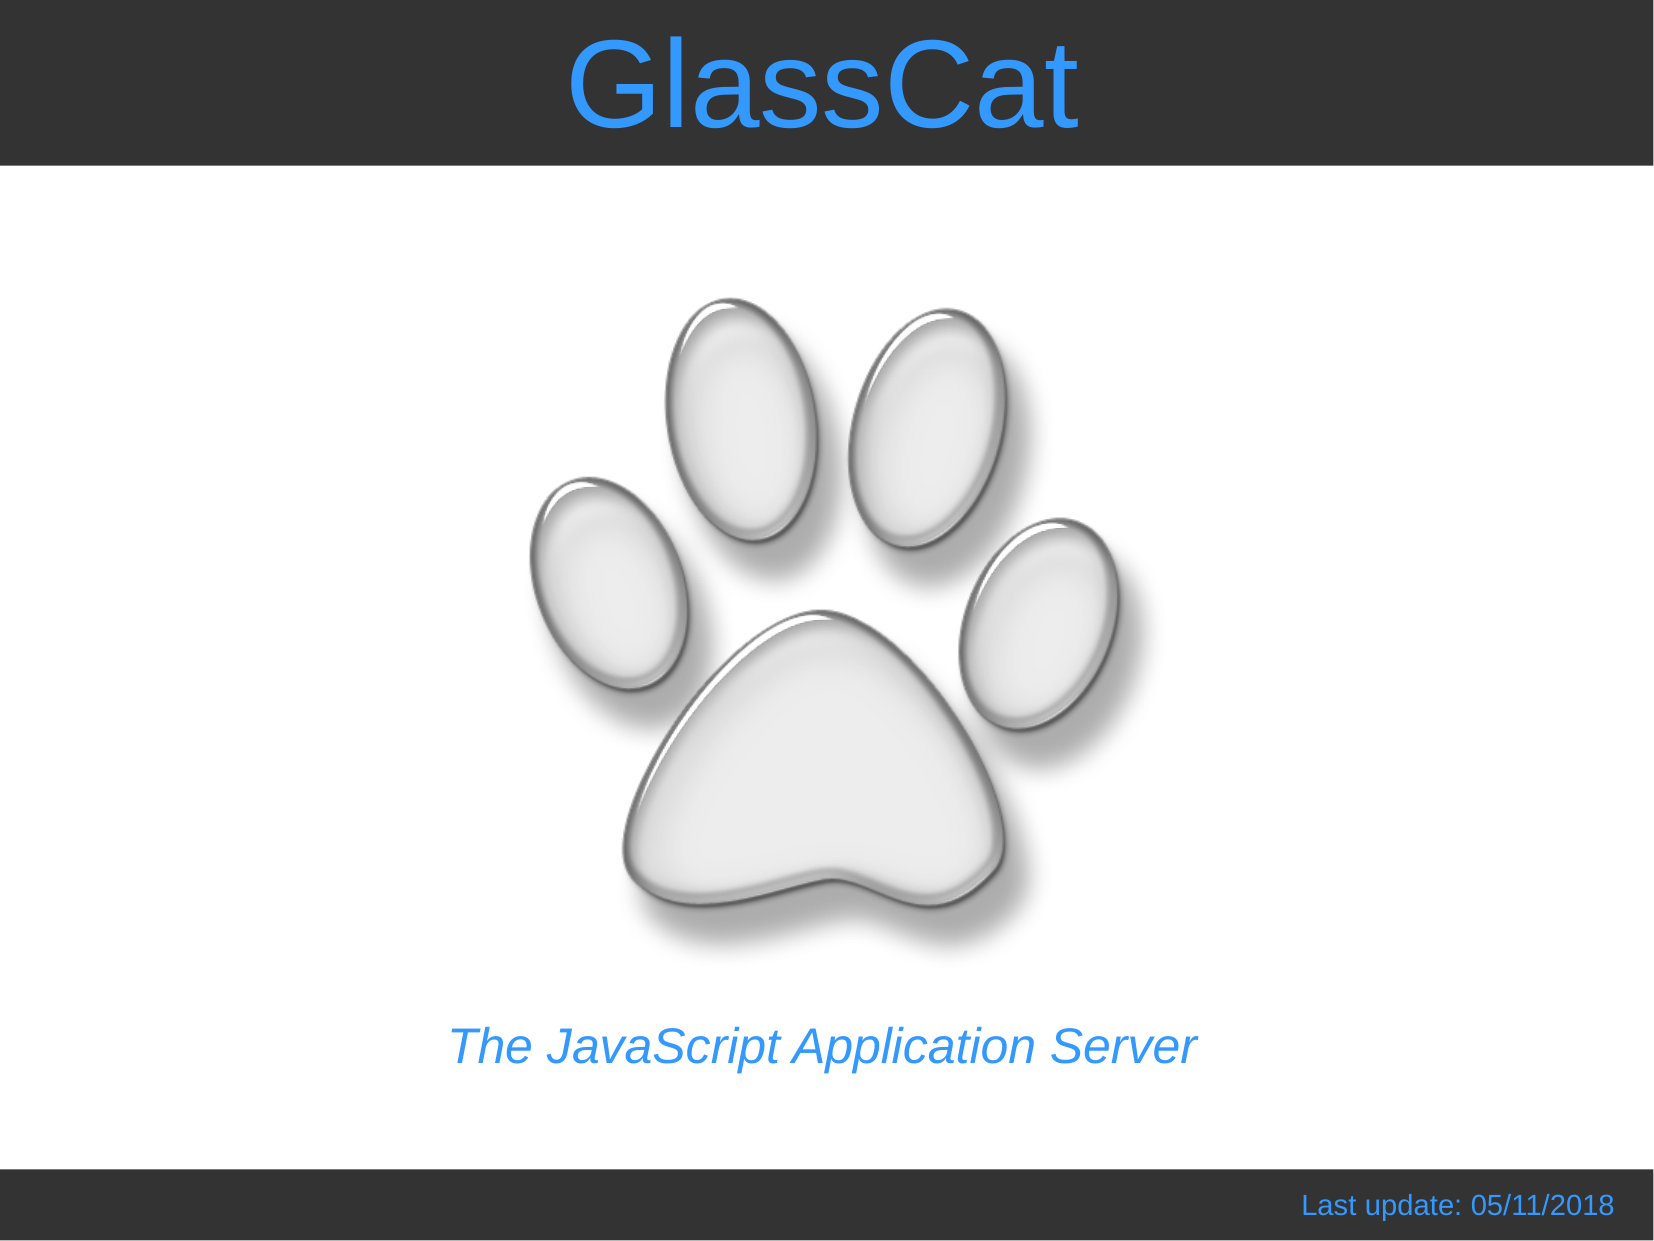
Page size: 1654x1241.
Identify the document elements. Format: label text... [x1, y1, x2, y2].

picture [441, 216, 1214, 989]
text_box The JavaScript Application Server [120, 1010, 1524, 1140]
text_box Last update: 05/11/2018 [744, 1181, 1630, 1229]
text_box [0, 1169, 1654, 1241]
text_box [0, 0, 1654, 166]
text_box GlassCat [120, 6, 1524, 166]
